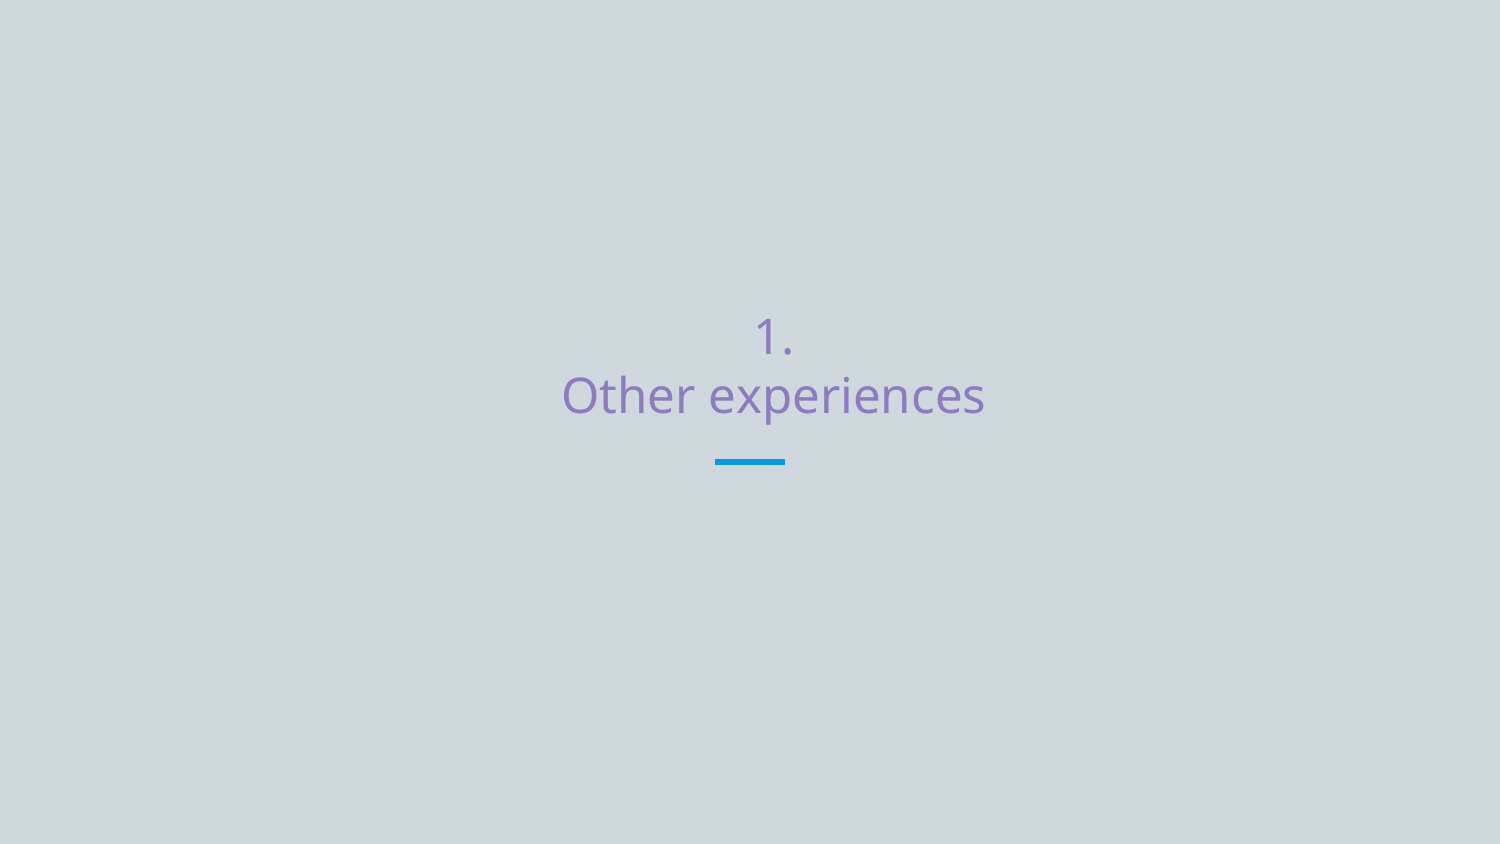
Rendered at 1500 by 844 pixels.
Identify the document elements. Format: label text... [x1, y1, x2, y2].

title 1. Other experiences [78, 289, 1428, 439]
